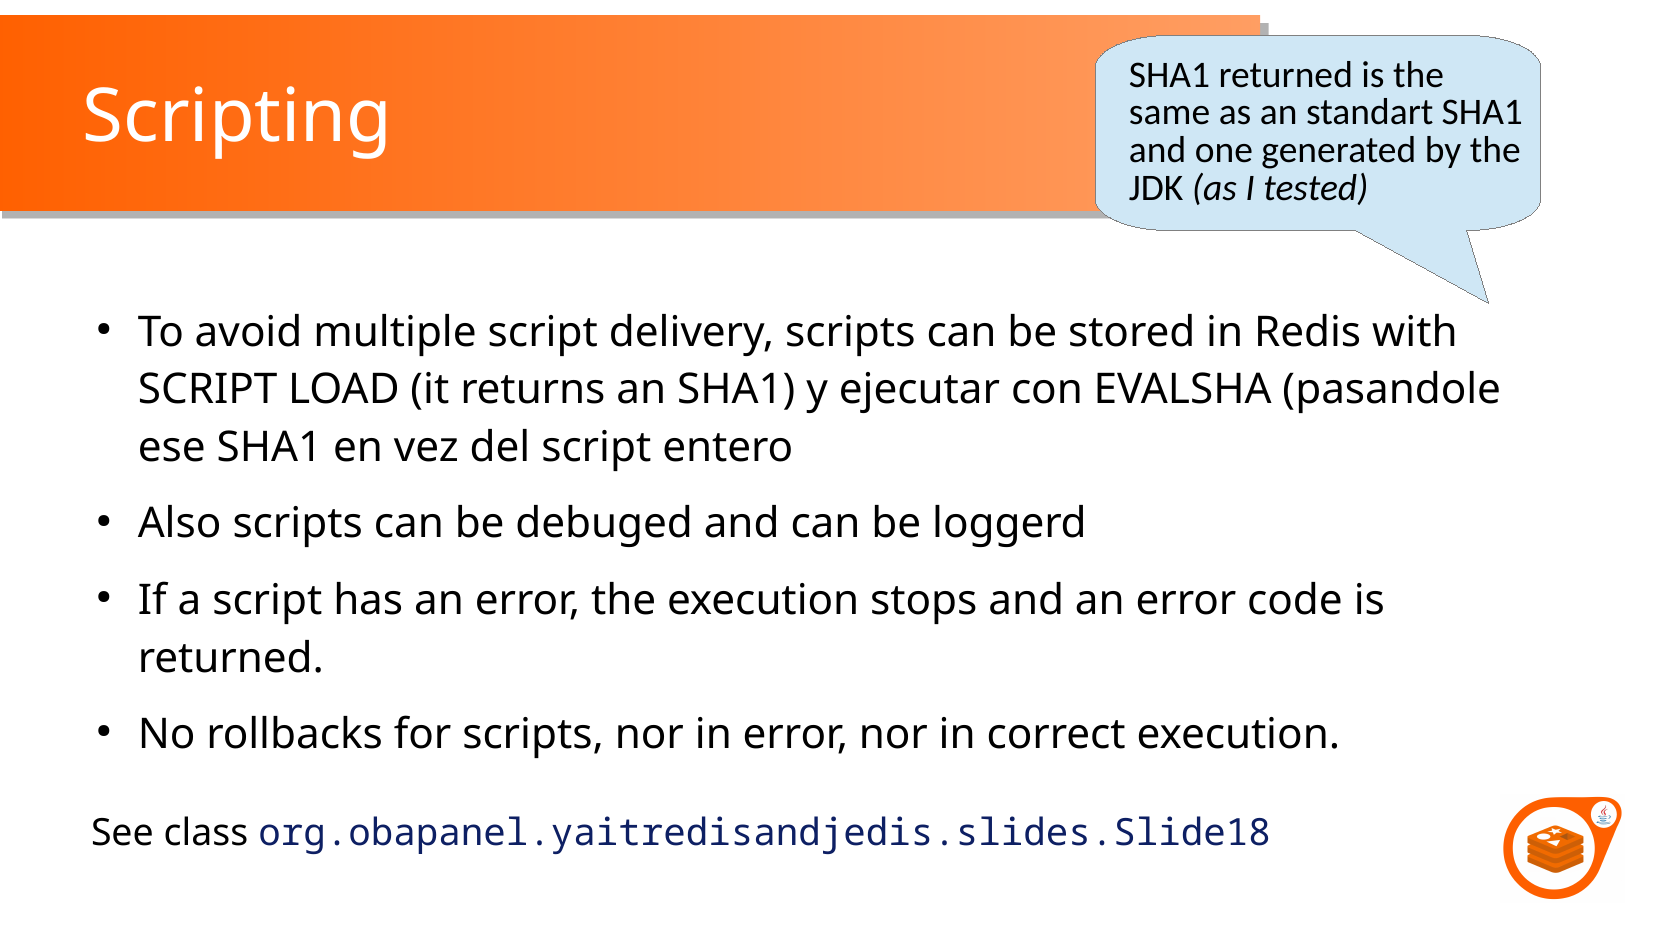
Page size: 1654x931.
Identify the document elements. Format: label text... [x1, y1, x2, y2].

text_box [1095, 35, 1531, 220]
text_box SHA1 returned is the same as an standart SHA1 and one generated by the JDK (as I tested) [1114, 51, 1546, 256]
list To avoid multiple script delivery, scripts can be stored in Redis with SCRIPT LOAD (it returns an SHA1) y ejecutar con EVALSHA (pasandole ese SHA1 en vez del script entero Also scripts can be debuged and can be loggerd If a script has an error, the execution stops and an error code is returned. No rollbacks for scripts, nor in error, nor in correct execution. [82, 224, 1571, 764]
text_box See class org.obapanel.yaitredisandjedis.slides.Slide18 [76, 798, 1111, 856]
picture [1500, 794, 1625, 903]
title Scripting [82, 35, 1155, 189]
